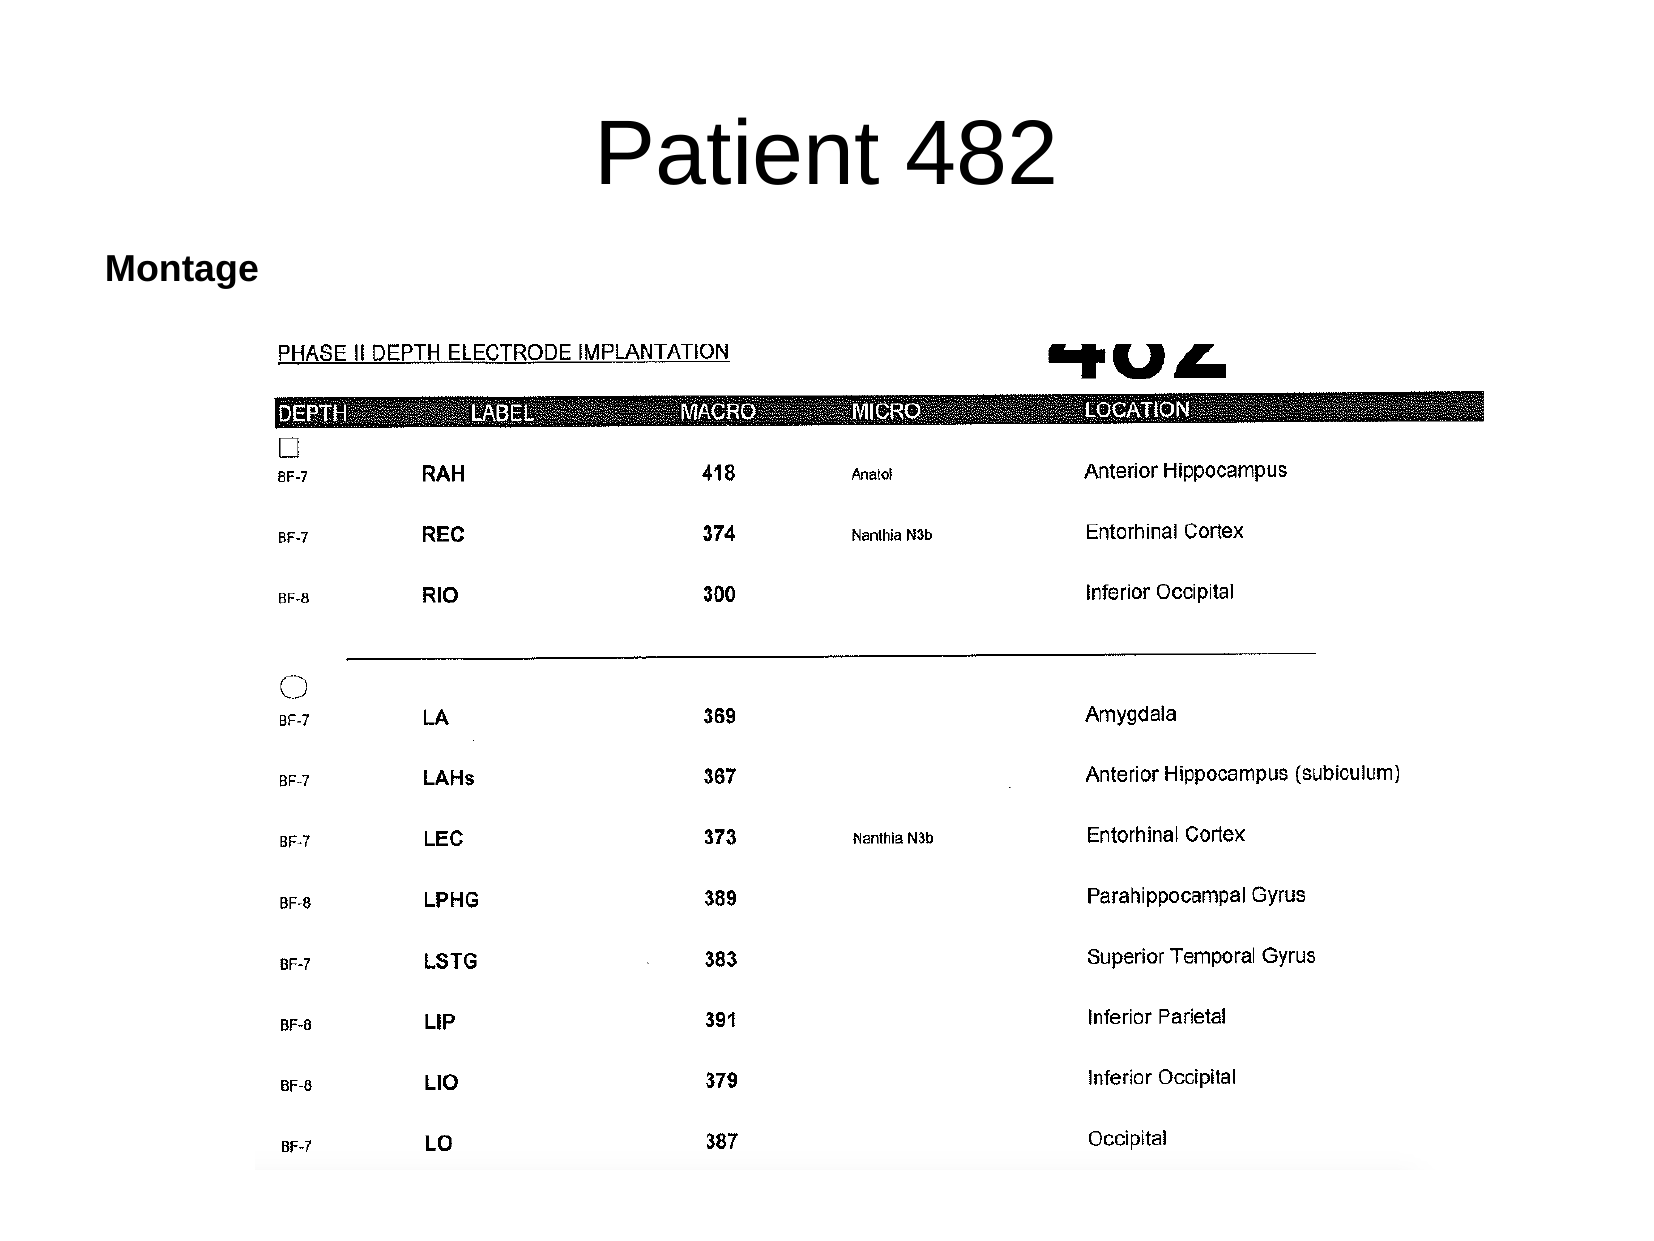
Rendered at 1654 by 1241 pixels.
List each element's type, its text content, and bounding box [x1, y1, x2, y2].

title Patient 482 [82, 49, 1571, 257]
text_box Montage [90, 240, 871, 339]
picture [255, 344, 1484, 1171]
